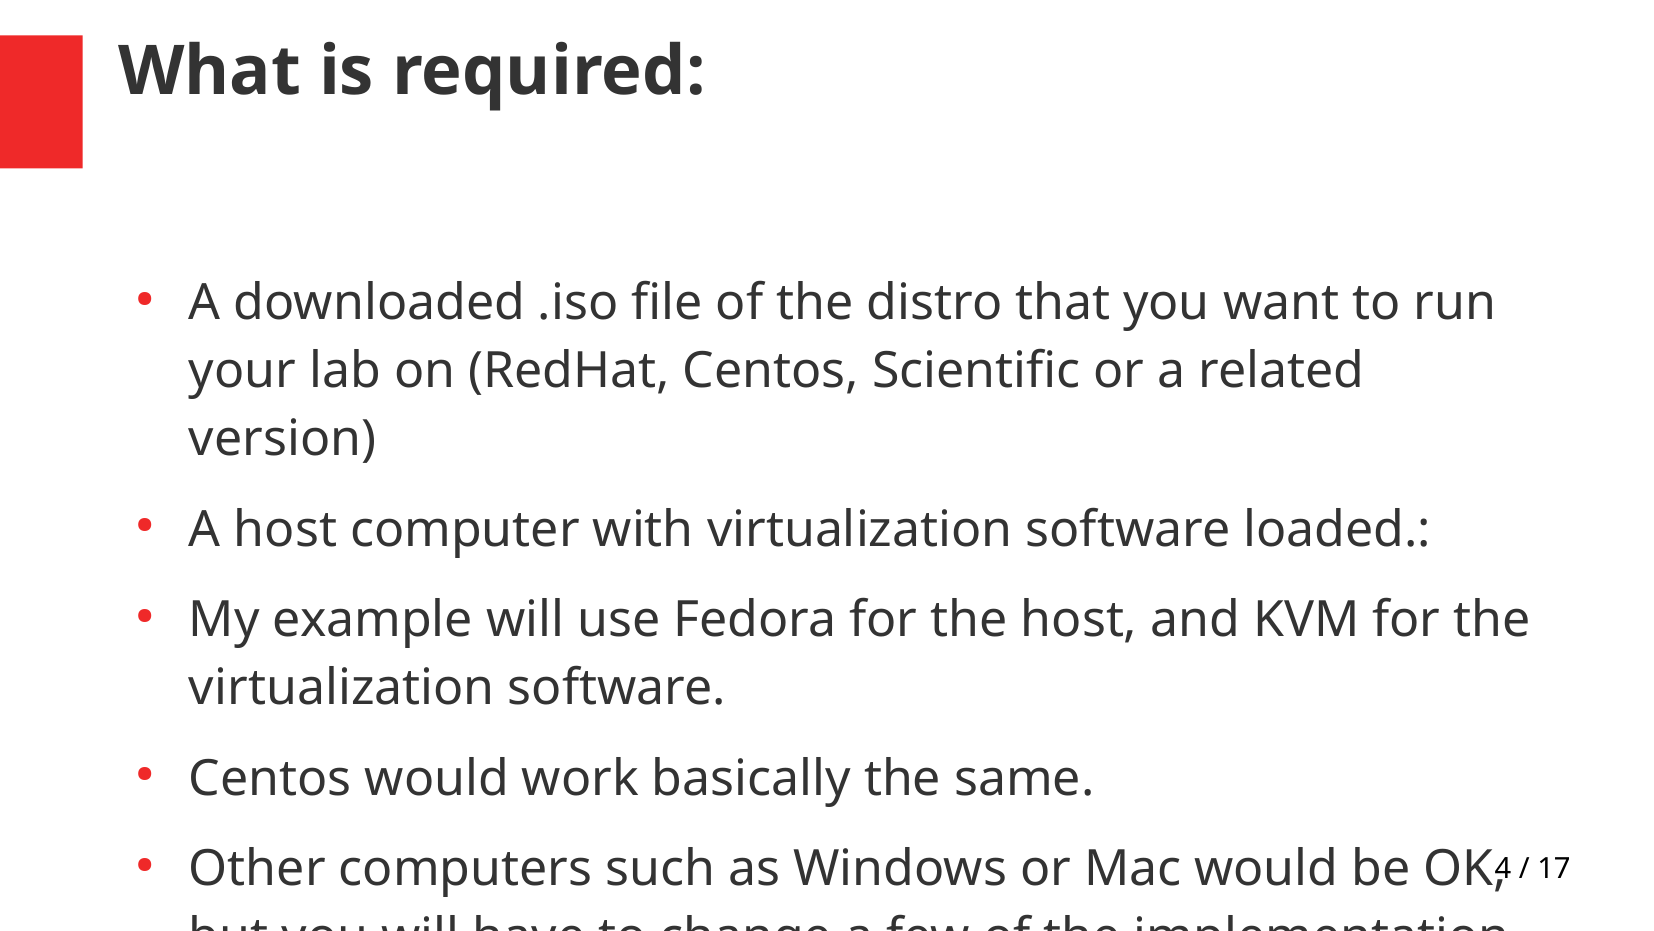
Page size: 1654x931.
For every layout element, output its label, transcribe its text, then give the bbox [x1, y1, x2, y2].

list A downloaded .iso file of the distro that you want to run your lab on (RedHat, Centos, Scientific or a related version) A host computer with virtualization software loaded.: My example will use Fedora for the host, and KVM for the virtualization software. Centos would work basically the same. Other computers such as Windows or Mac would be OK, but you will have to change a few of the implementation details to suit your platform. [118, 265, 1536, 806]
title What is required: [118, 7, 1571, 222]
